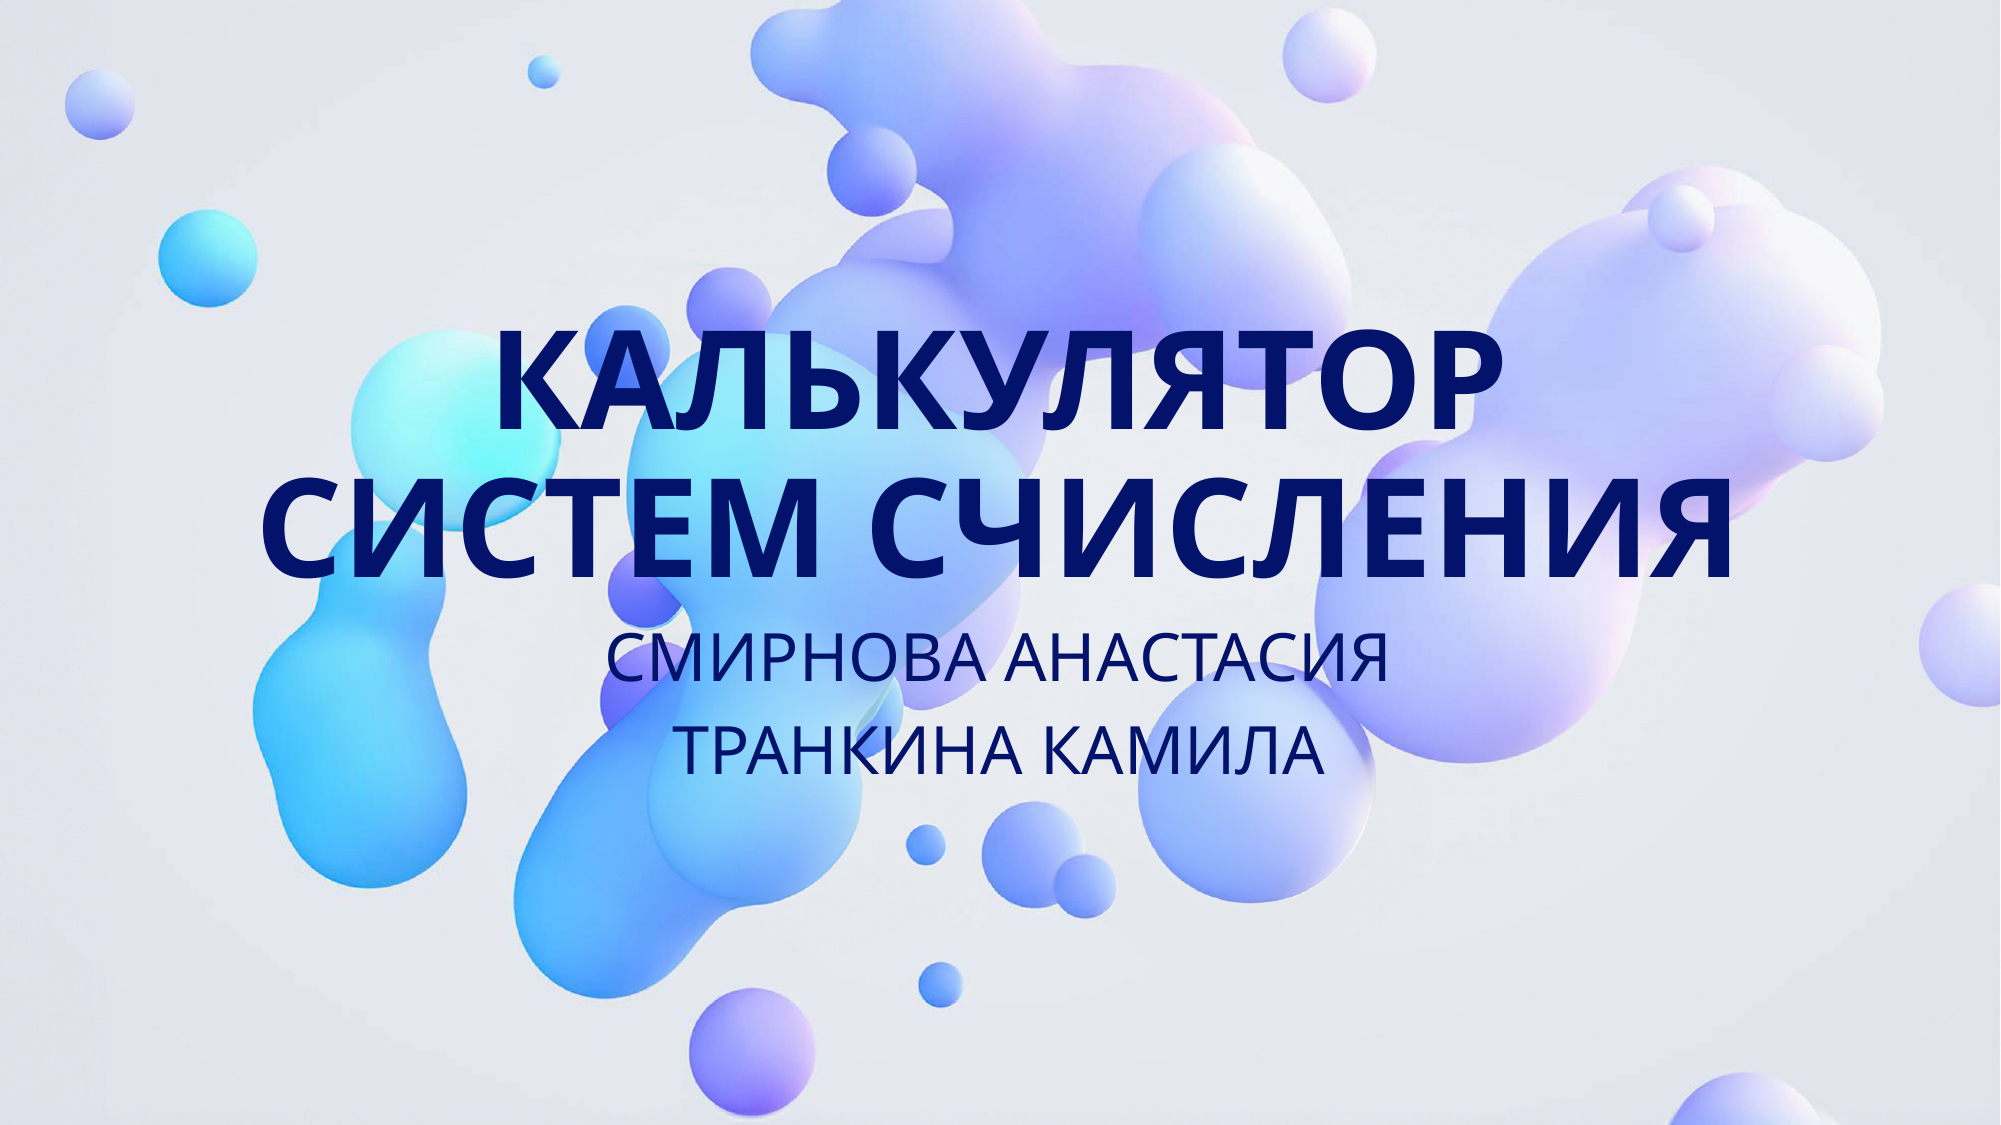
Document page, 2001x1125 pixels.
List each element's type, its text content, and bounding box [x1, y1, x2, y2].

title КАЛЬКУЛЯТОР СИСТЕМ СЧИСЛЕНИЯ [100, 82, 1898, 616]
subtitle Смирнова Анастасия Транкина Камила [100, 616, 1898, 831]
